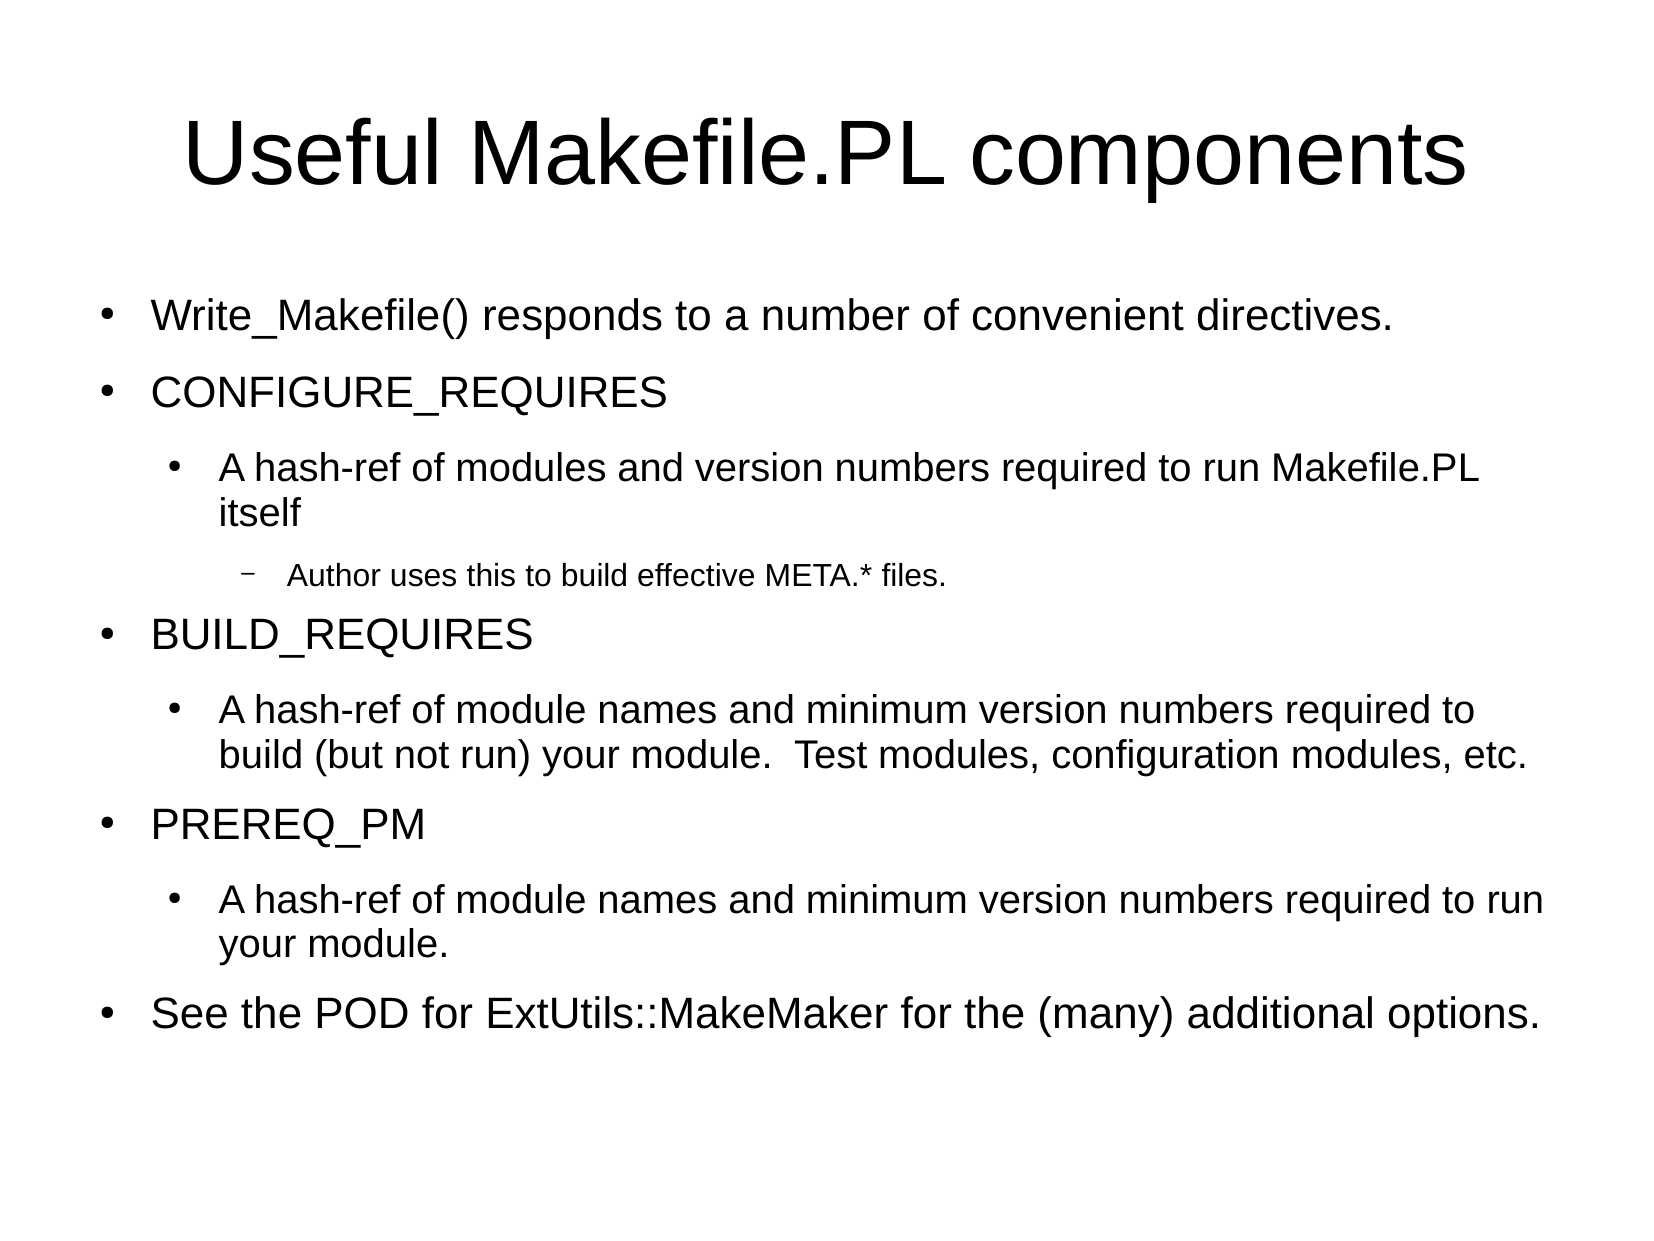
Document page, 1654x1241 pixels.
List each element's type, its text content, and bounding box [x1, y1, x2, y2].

list Write_Makefile() responds to a number of convenient directives. CONFIGURE_REQUIRES A hash-ref of modules and version numbers required to run Makefile.PL itself Author uses this to build effective META.* files. BUILD_REQUIRES A hash-ref of module names and minimum version numbers required to build (but not run) your module. Test modules, configuration modules, etc. PREREQ_PM A hash-ref of module names and minimum version numbers required to run your module. See the POD for ExtUtils::MakeMaker for the (many) additional options. [82, 290, 1571, 1109]
title Useful Makefile.PL components [82, 49, 1571, 257]
